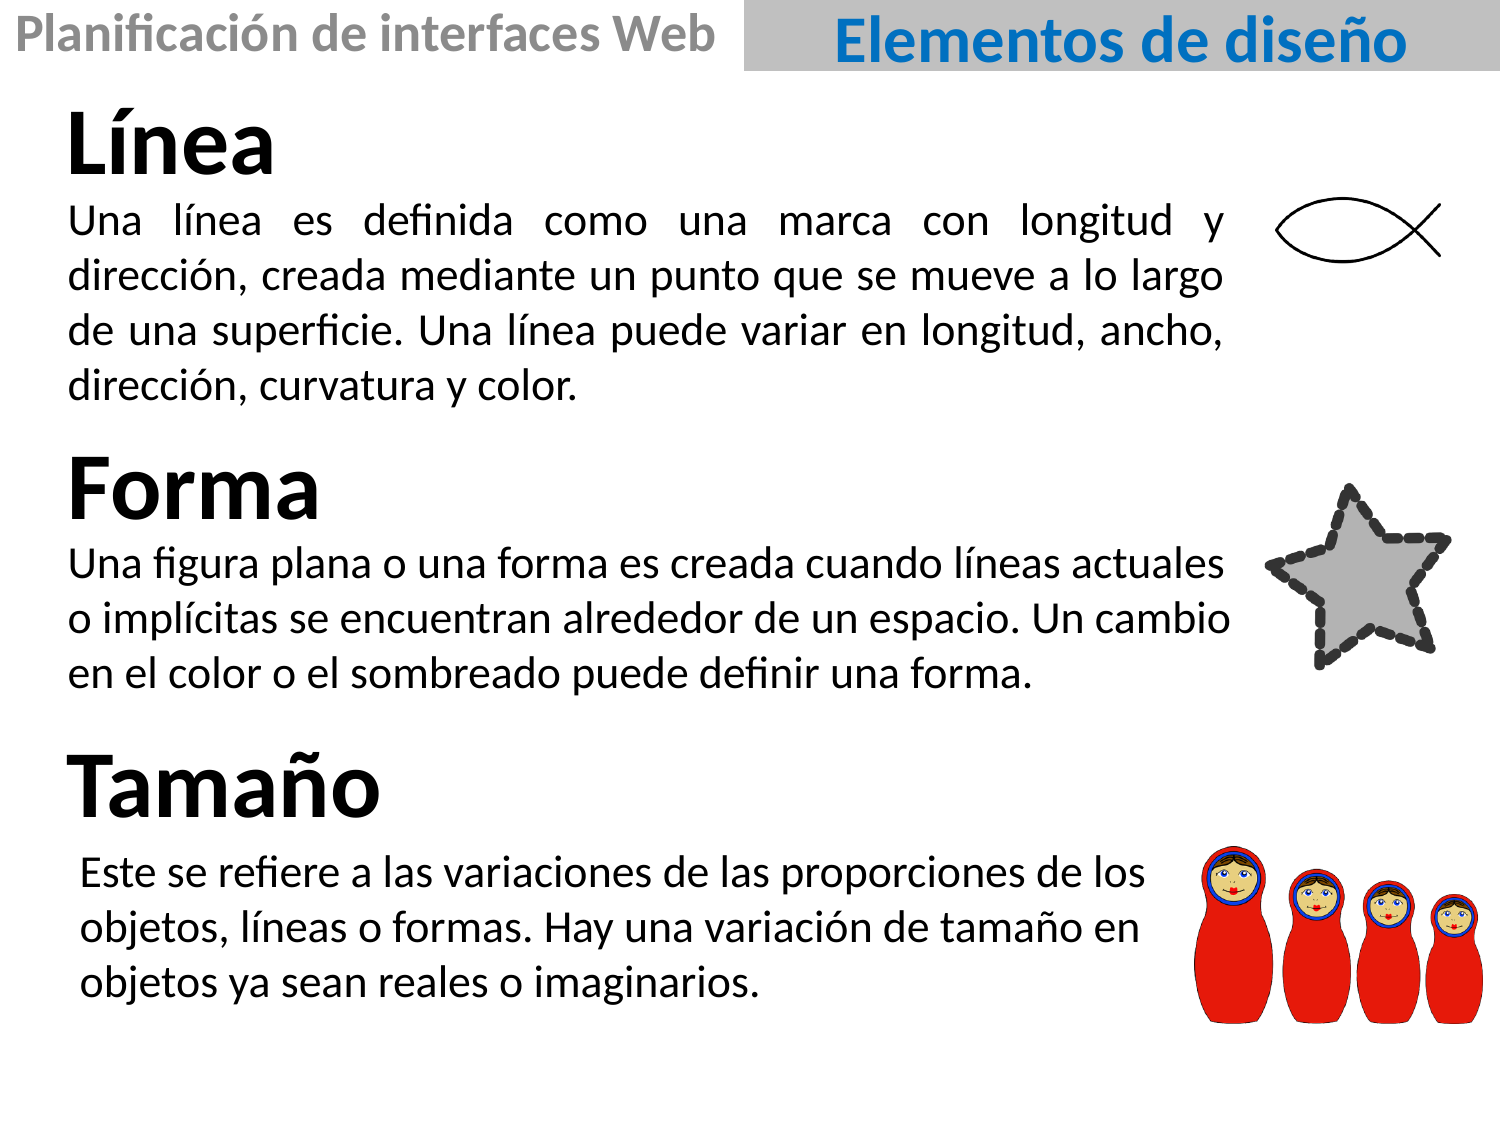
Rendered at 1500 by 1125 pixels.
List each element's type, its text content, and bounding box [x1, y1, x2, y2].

title Planificación de interfaces Web [0, 0, 744, 60]
picture [1275, 188, 1441, 272]
text_box Línea [51, 60, 1302, 231]
text_box Una figura plana o una forma es creada cuando líneas actuales o implícitas se encuentran alrededor de un espacio. Un cambio en el color o el sombreado puede definir una forma. [53, 525, 1252, 709]
text_box Una línea es definida como una marca con longitud y dirección, creada mediante un punto que se mueve a lo largo de una superficie. Una línea puede variar en longitud, ancho, dirección, curvatura y color. [53, 182, 1241, 408]
picture [1194, 846, 1483, 1024]
text_box Forma [53, 419, 384, 525]
picture [1263, 481, 1453, 671]
text_box Tamaño [51, 732, 402, 827]
text_box Este se refiere a las variaciones de las proporciones de los objetos, líneas o formas. Hay una variación de tamaño en objetos ya sean reales o imaginarios. [64, 834, 1177, 1035]
title Elementos de diseño [744, 0, 1500, 71]
